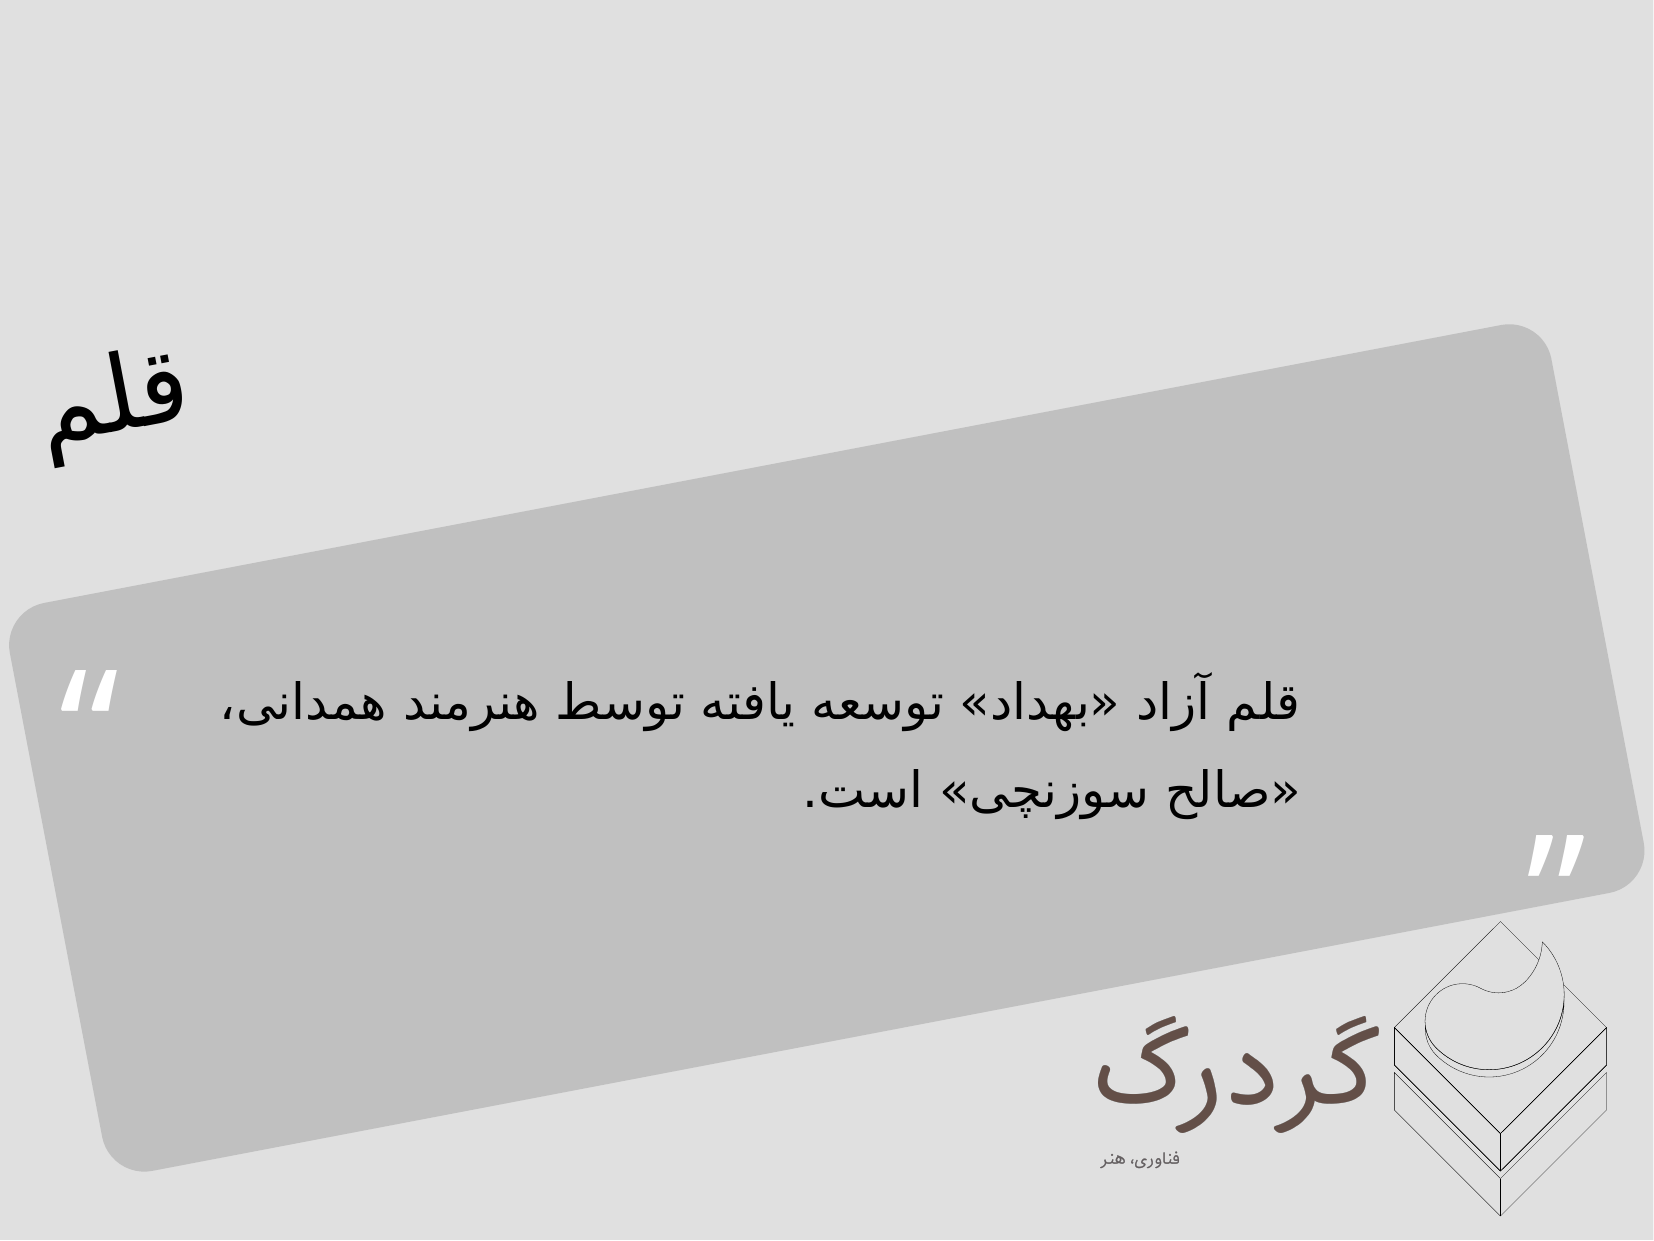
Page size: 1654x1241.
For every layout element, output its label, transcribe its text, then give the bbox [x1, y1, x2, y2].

title قلم [16, 29, 1518, 512]
picture [1098, 861, 1654, 1241]
list قلم آزاد «بهداد» توسعه یافته توسط هنرمند همدانی، «صالح سوزنچی» است. [47, 672, 1373, 886]
